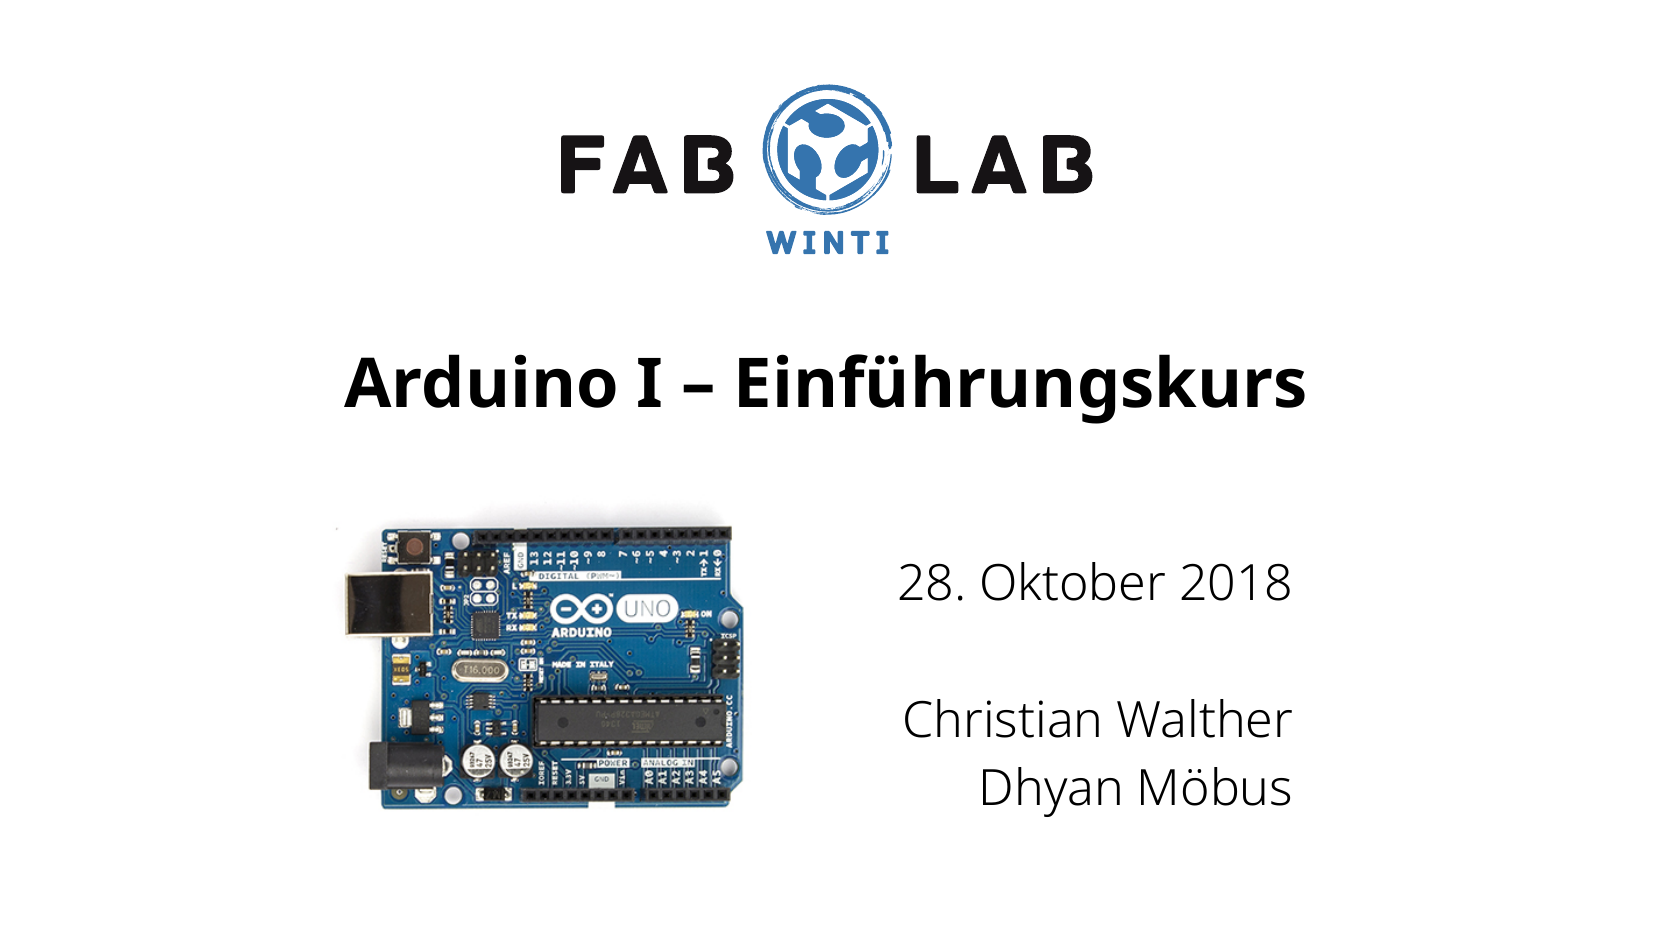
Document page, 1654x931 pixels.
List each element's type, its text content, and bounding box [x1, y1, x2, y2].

title Arduino I – Einführungskurs [82, 302, 1571, 459]
picture [561, 84, 1093, 255]
picture [286, 494, 810, 839]
text_box 28. Oktober 2018 Christian Walther Dhyan Möbus [859, 539, 1309, 794]
